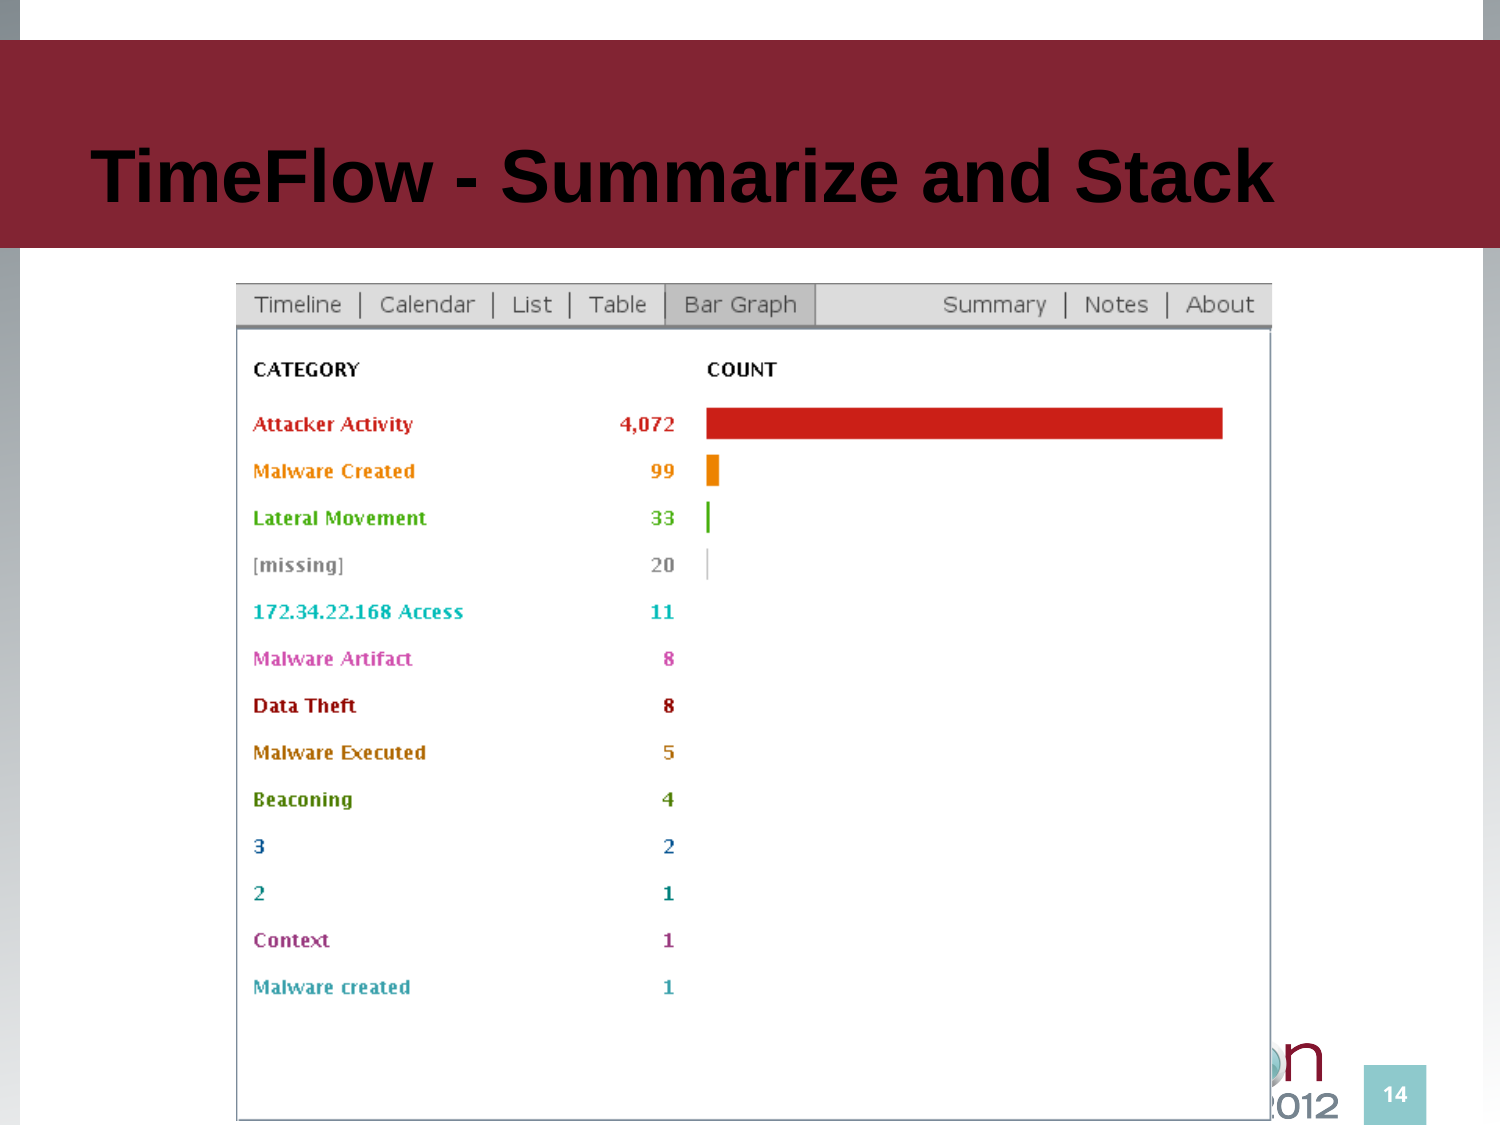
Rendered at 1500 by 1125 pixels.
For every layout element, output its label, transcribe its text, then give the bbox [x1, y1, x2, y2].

title TimeFlow - Summarize and Stack [75, 45, 1426, 233]
text_box [236, 283, 1272, 1121]
